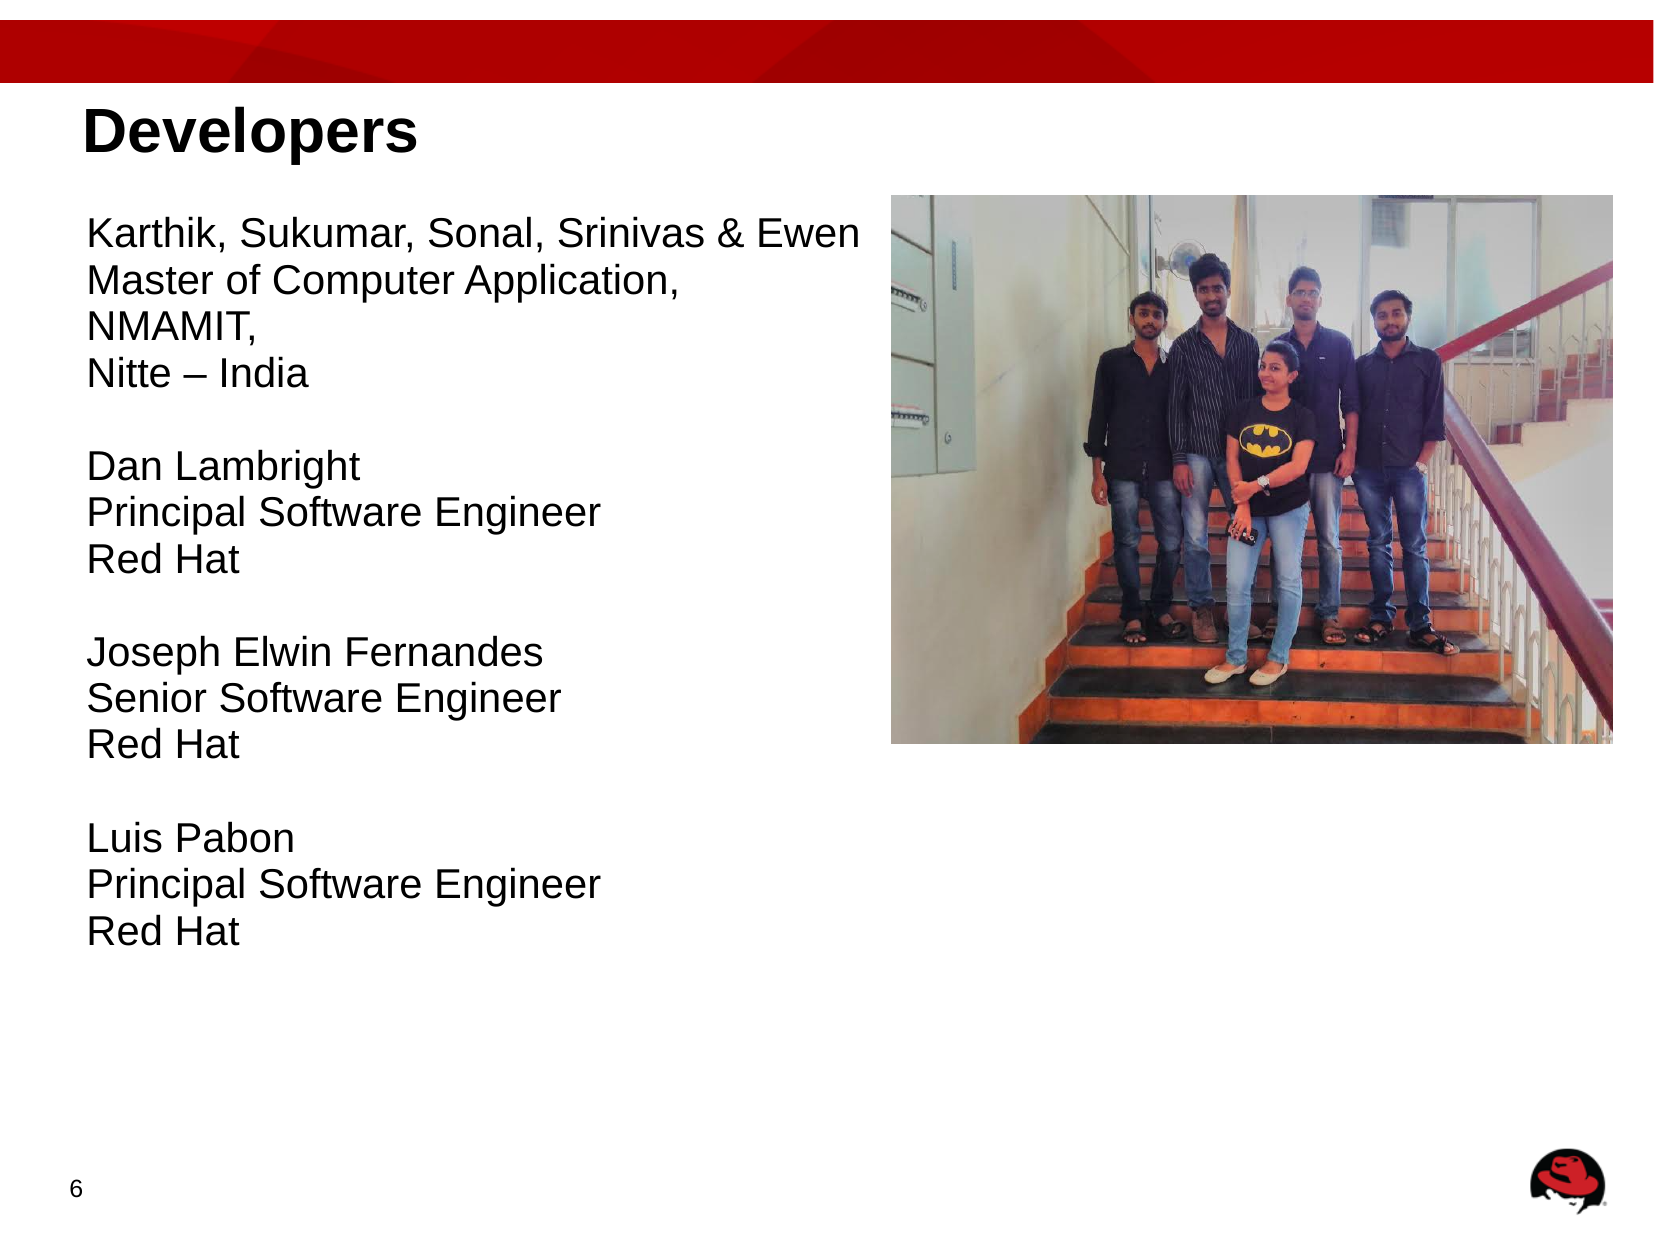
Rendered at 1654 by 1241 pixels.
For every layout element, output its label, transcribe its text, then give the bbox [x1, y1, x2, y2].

picture [891, 195, 1613, 744]
text_box Karthik, Sukumar, Sonal, Srinivas & Ewen Master of Computer Application, NMAMIT, Nitte – India Dan Lambright Principal Software Engineer Red Hat Joseph Elwin Fernandes Senior Software Engineer Red Hat Luis Pabon Principal Software Engineer Red Hat [71, 202, 876, 1004]
picture [0, 20, 1654, 83]
picture [1529, 1146, 1613, 1224]
title Developers [82, 37, 1571, 226]
